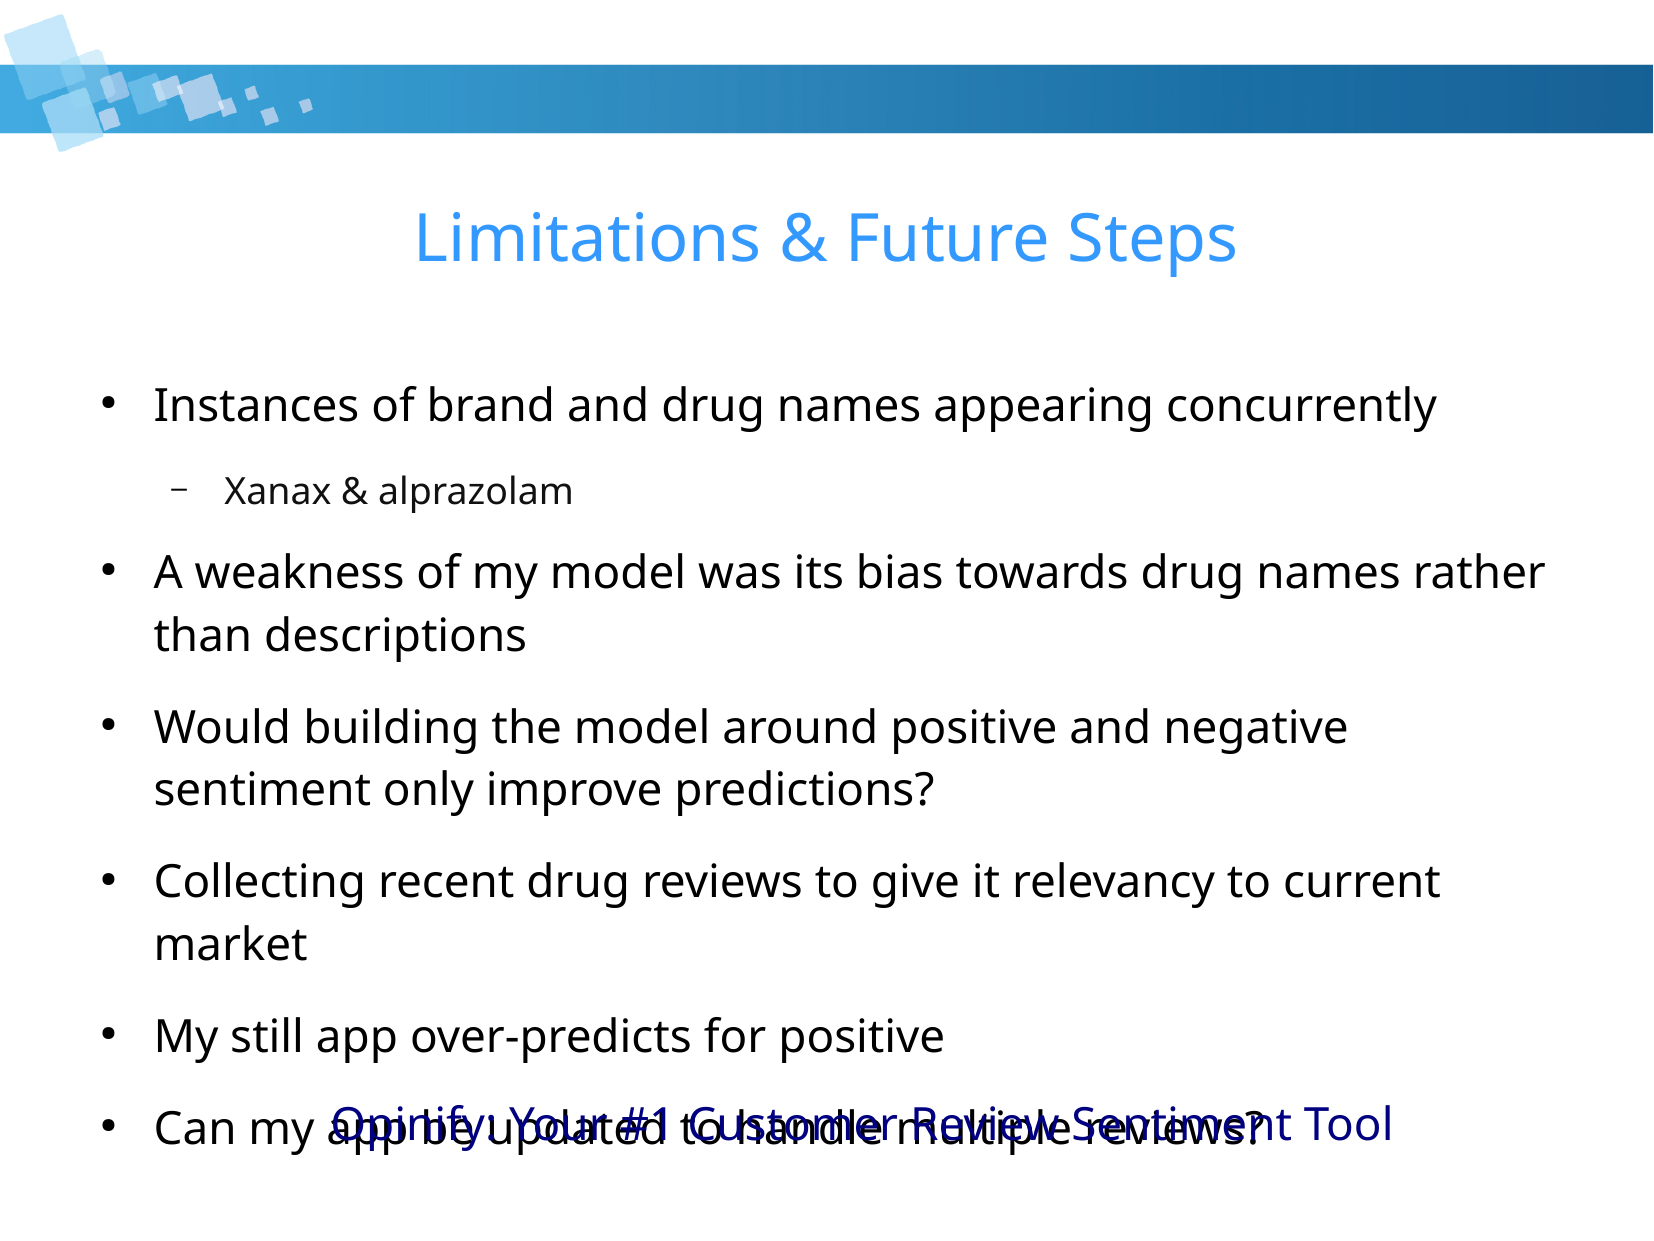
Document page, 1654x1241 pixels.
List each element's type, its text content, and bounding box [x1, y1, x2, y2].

title Limitations & Future Steps [82, 132, 1571, 340]
list Instances of brand and drug names appearing concurrently Xanax & alprazolam A weakness of my model was its bias towards drug names rather than descriptions Would building the model around positive and negative sentiment only improve predictions? Collecting recent drug reviews to give it relevancy to current market My still app over-predicts for positive Can my app be updated to handle multiple reviews? [82, 372, 1571, 1091]
list Opinify: Your #1 Customer Review Sentiment Tool [82, 1091, 1571, 1163]
picture [0, 0, 1653, 1238]
